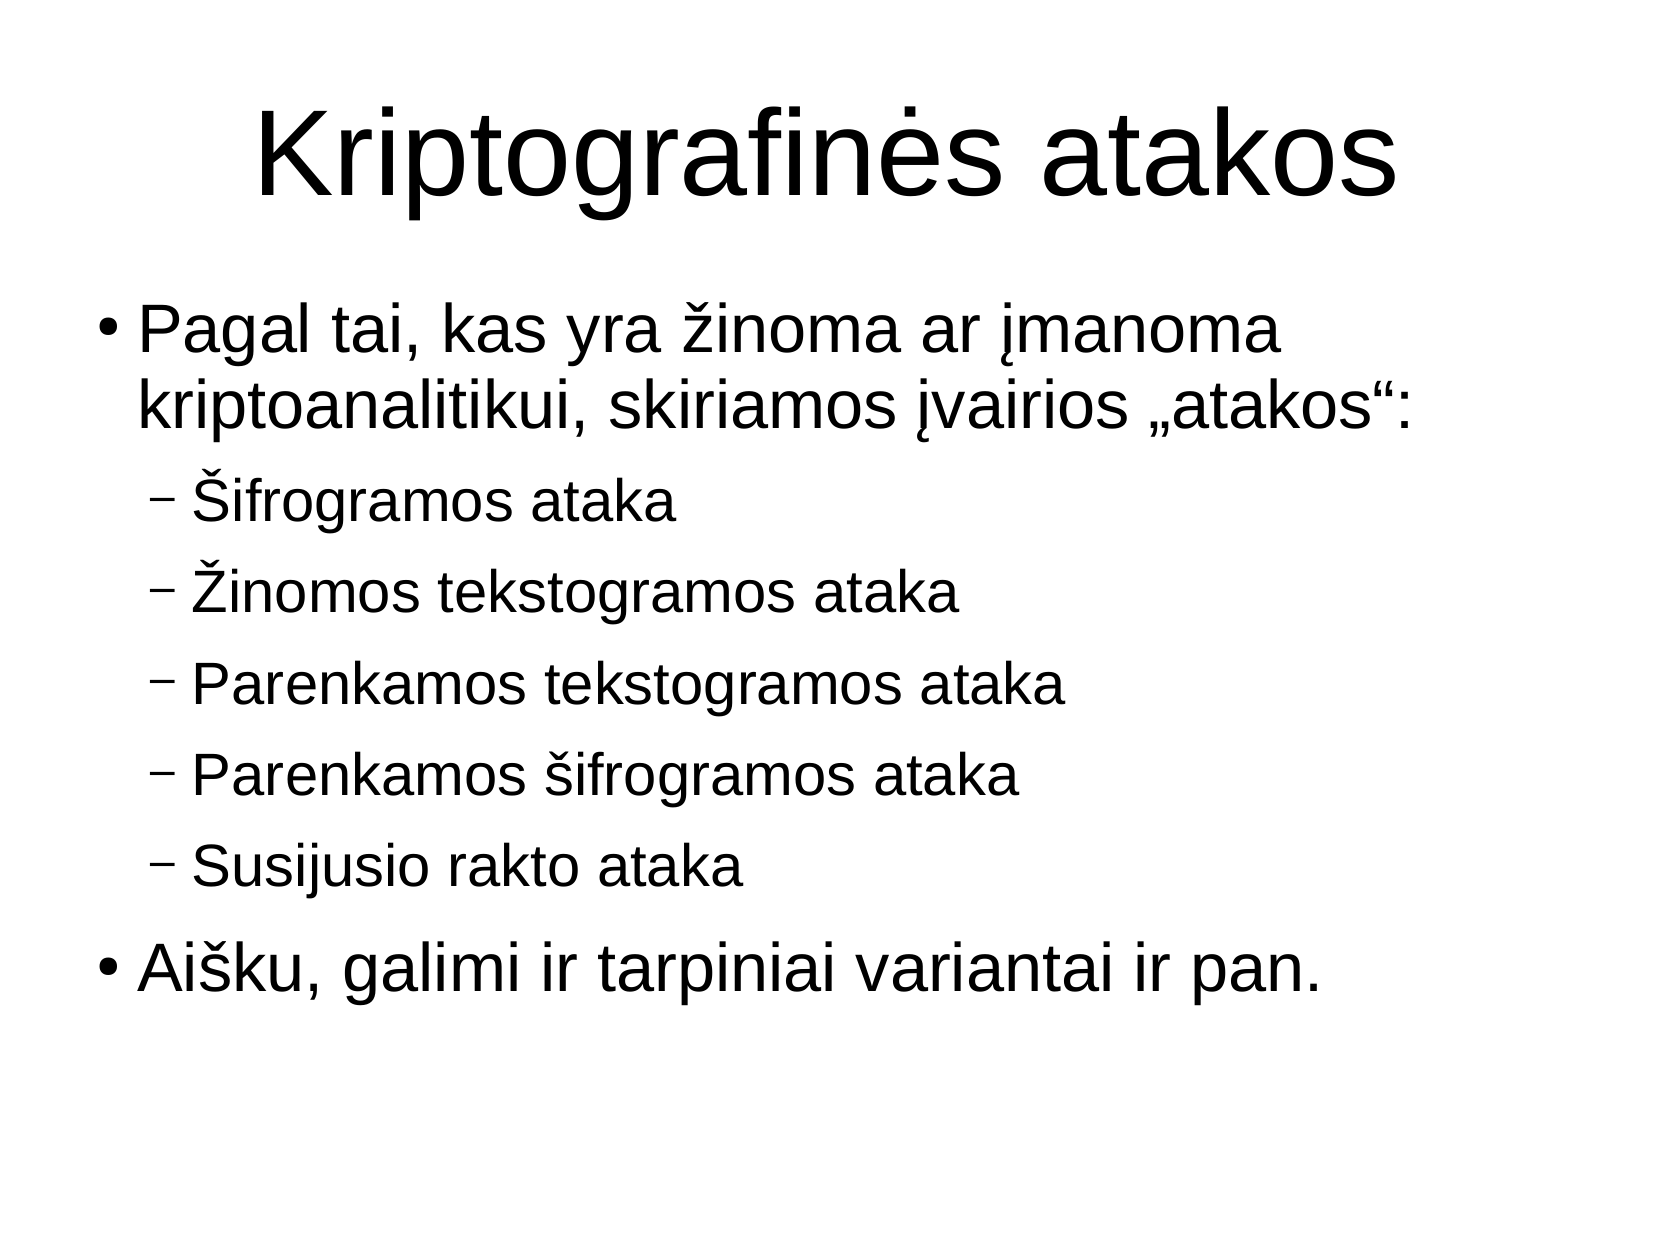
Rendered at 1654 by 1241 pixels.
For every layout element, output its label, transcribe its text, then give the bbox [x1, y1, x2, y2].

list Pagal tai, kas yra žinoma ar įmanoma kriptoanalitikui, skiriamos įvairios „atakos“: Šifrogramos ataka Žinomos tekstogramos ataka Parenkamos tekstogramos ataka Parenkamos šifrogramos ataka Susijusio rakto ataka Aišku, galimi ir tarpiniai variantai ir pan. [82, 290, 1571, 1010]
title Kriptografinės atakos [82, 49, 1571, 257]
